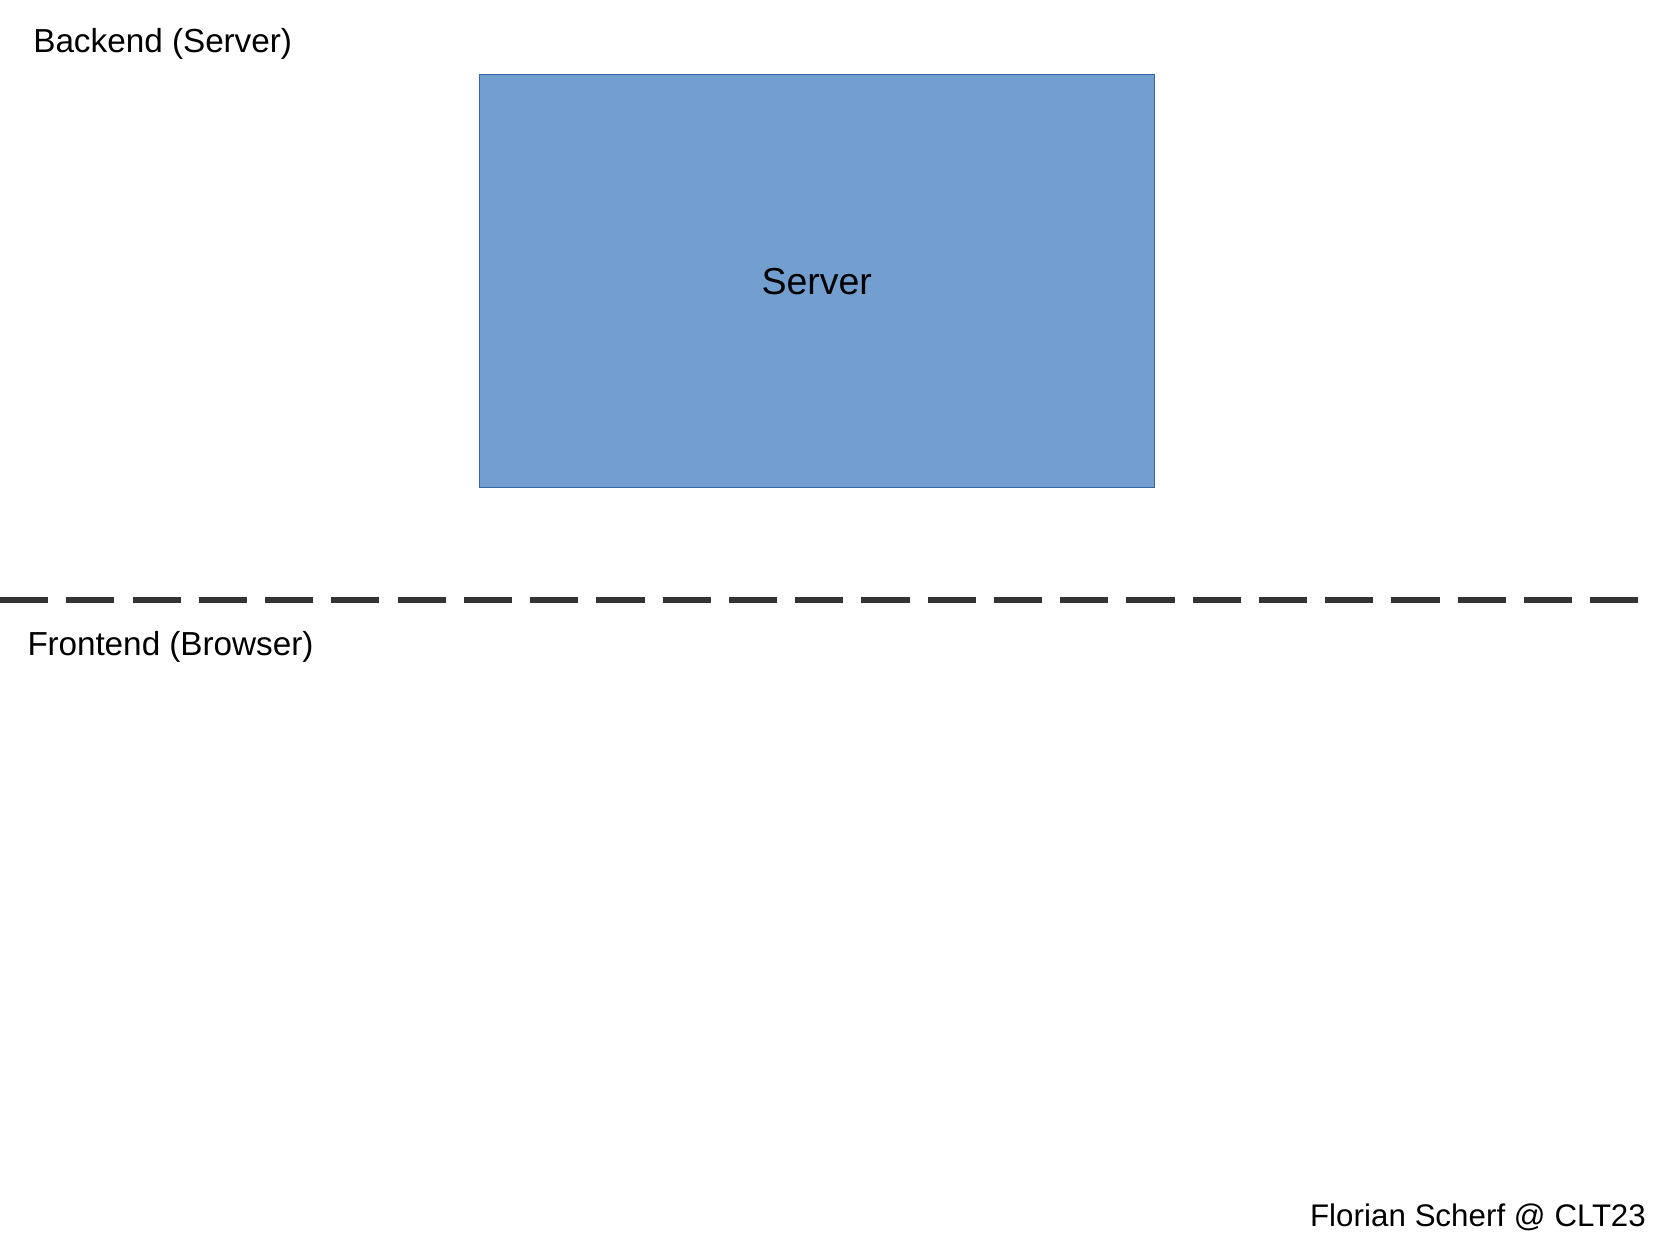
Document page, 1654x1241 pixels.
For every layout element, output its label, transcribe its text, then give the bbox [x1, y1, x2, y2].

list Frontend (Browser) [0, 625, 474, 754]
text_box Server [479, 74, 1155, 488]
list Backend (Server) [0, 22, 480, 151]
list Florian Scherf @ CLT23 [1239, 1197, 1654, 1241]
